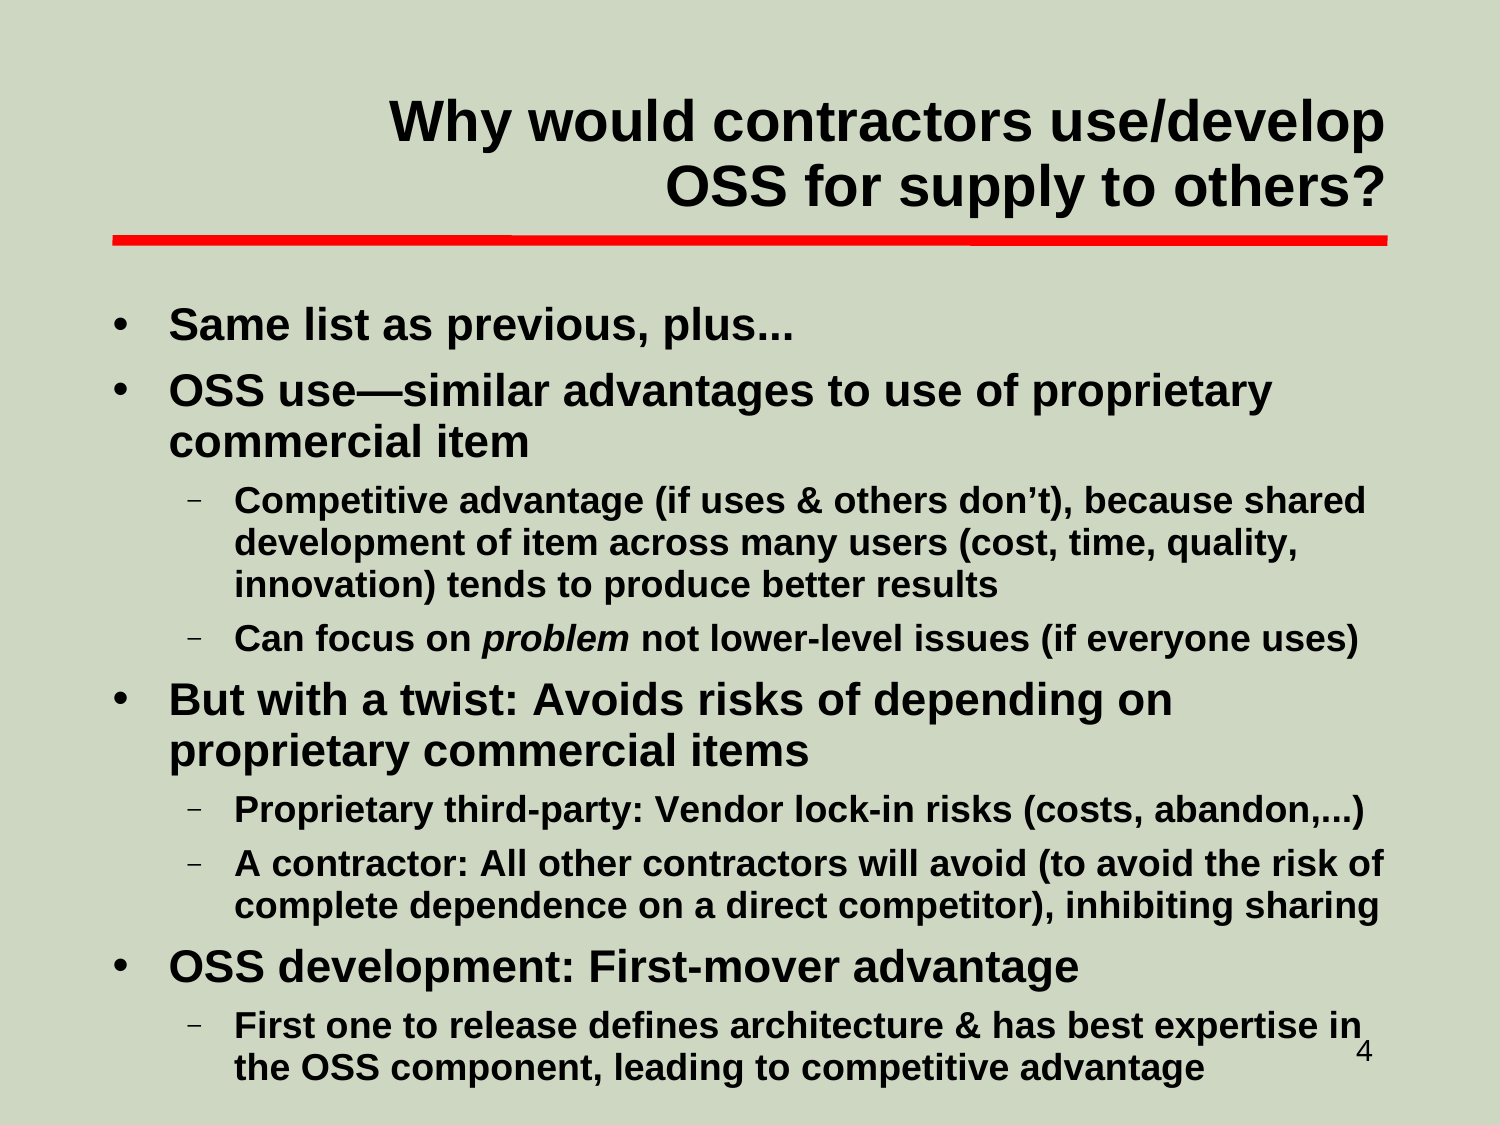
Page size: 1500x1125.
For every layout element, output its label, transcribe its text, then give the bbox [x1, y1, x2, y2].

title Why would contractors use/develop OSS for supply to others? [337, 85, 1388, 224]
list Same list as previous, plus... OSS use—similar advantages to use of proprietary commercial item Competitive advantage (if uses & others don’t), because shared development of item across many users (cost, time, quality, innovation) tends to produce better results Can focus on problem not lower-level issues (if everyone uses) But with a twist: Avoids risks of depending on proprietary commercial items Proprietary third-party: Vendor lock-in risks (costs, abandon,...) A contractor: All other contractors will avoid (to avoid the risk of complete dependence on a direct competitor), inhibiting sharing OSS development: First-mover advantage First one to release defines architecture & has best expertise in the OSS component, leading to competitive advantage [112, 299, 1388, 1089]
